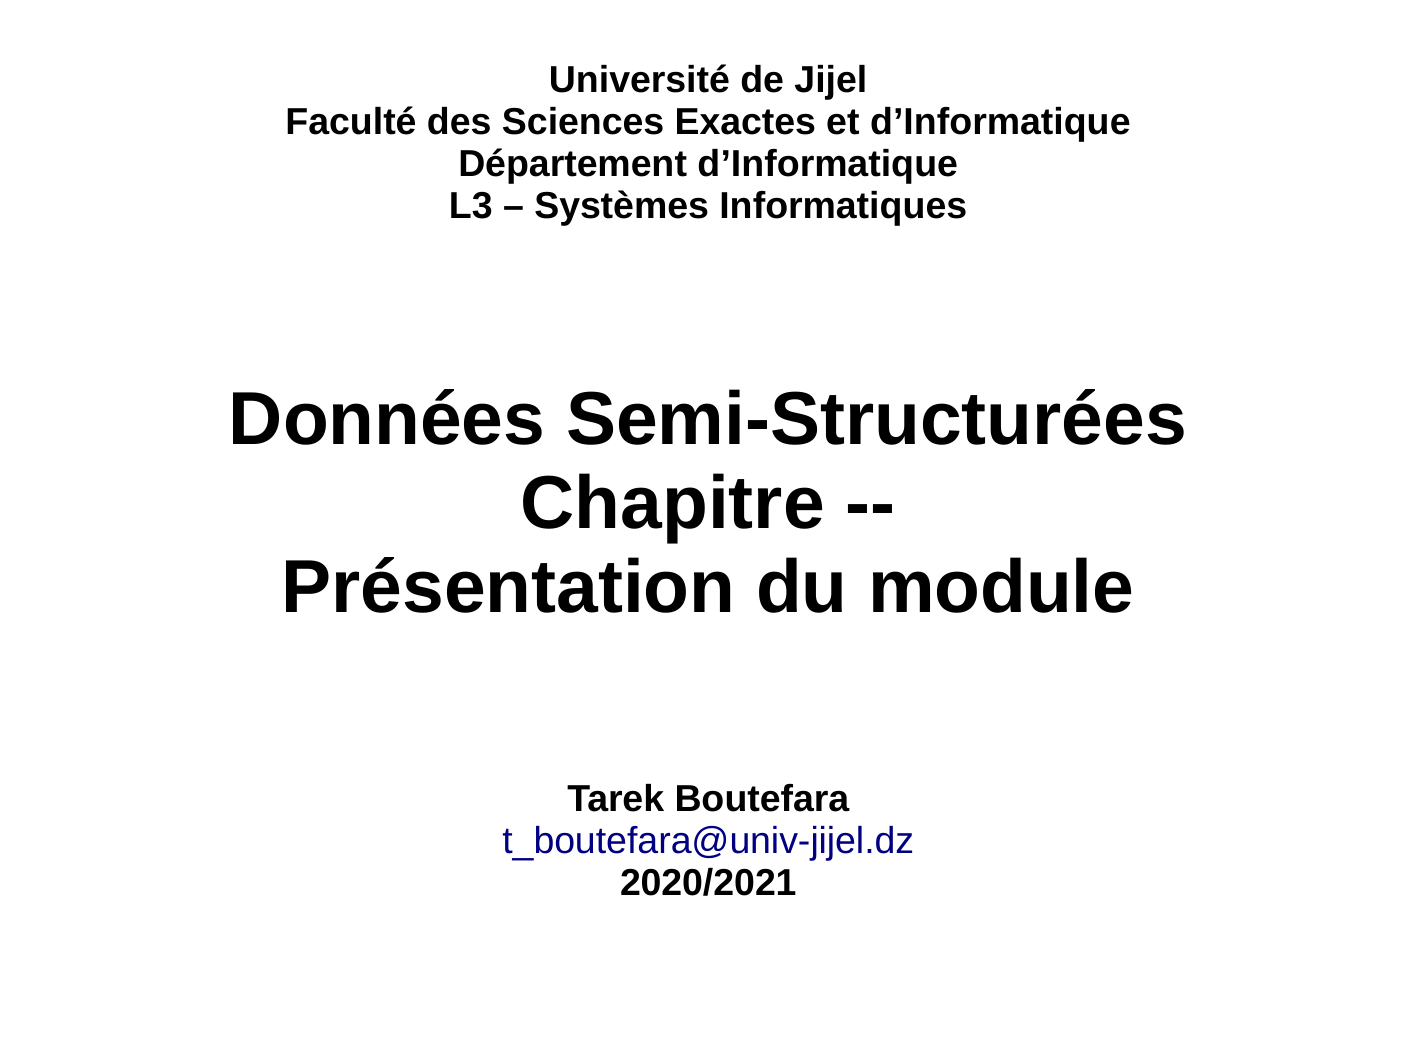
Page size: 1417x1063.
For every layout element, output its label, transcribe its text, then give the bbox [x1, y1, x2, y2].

subtitle Université de Jijel Faculté des Sciences Exactes et d’Informatique Département d’Informatique L3 – Systèmes Informatiques Données Semi-Structurées Chapitre -- Présentation du module Tarek Boutefara t_boutefara@univ-jijel.dz 2020/2021 [70, 58, 1346, 904]
